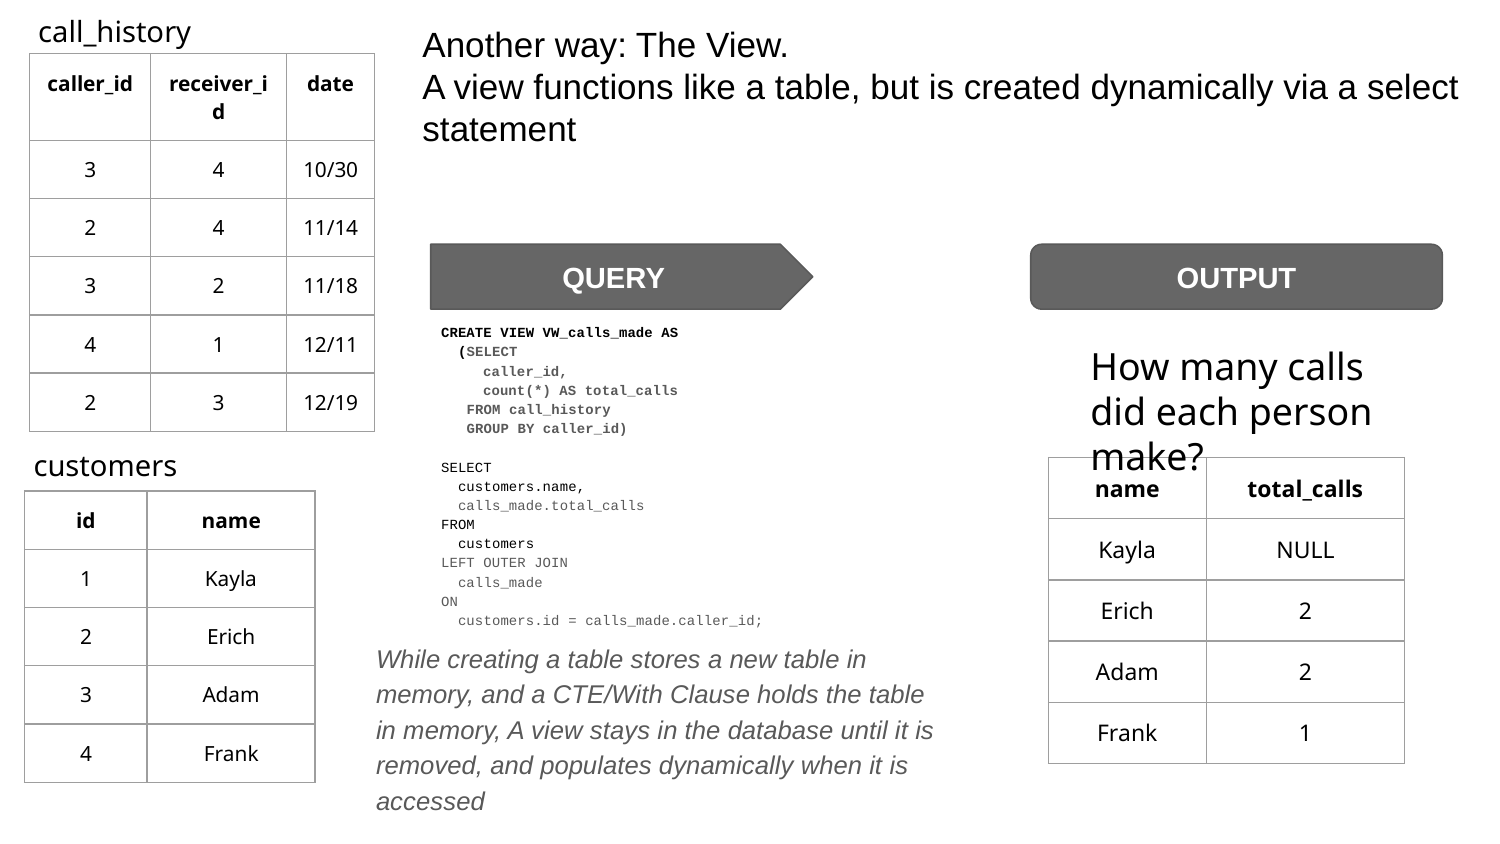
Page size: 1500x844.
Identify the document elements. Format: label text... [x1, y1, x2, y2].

table_cell 3 [30, 141, 150, 198]
text_box customers [18, 432, 255, 498]
title Another way: The View. A view functions like a table, but is created dynamically via a select statement [407, 7, 1481, 164]
table_cell Frank [1049, 703, 1206, 763]
text_box How many calls did each person make? [1075, 327, 1421, 430]
table_cell 3 [151, 374, 286, 431]
table_cell 11/14 [287, 199, 374, 256]
text_box call_history [23, 0, 259, 63]
table_cell Erich [1049, 581, 1206, 640]
text_box OUTPUT [1030, 244, 1443, 310]
table_header id [25, 498, 146, 549]
table_header date [287, 54, 374, 140]
text_box QUERY [430, 244, 813, 310]
table_cell 2 [30, 199, 150, 256]
table_header name [1049, 458, 1206, 518]
table_cell 12/19 [287, 374, 374, 431]
table_cell Adam [148, 666, 314, 723]
table_cell Adam [1049, 642, 1206, 702]
table_cell 2 [25, 608, 146, 665]
list While creating a table stores a new table in memory, and a CTE/With Clause holds the table in memory, A view stays in the database until it is removed, and populates dynamically when it is accessed [360, 623, 964, 832]
table_cell NULL [1207, 519, 1404, 579]
table_cell 4 [151, 199, 286, 256]
table_cell 12/11 [287, 316, 374, 372]
table_cell Frank [148, 725, 314, 782]
table_cell 3 [30, 257, 150, 314]
table_header name [148, 492, 314, 549]
table_cell 1 [1207, 703, 1404, 763]
table_cell 3 [25, 666, 146, 723]
table_header name [1130, 460, 1140, 468]
table_cell 10/30 [287, 141, 374, 198]
table_cell 11/18 [287, 257, 374, 314]
table_header total_calls [1207, 458, 1404, 518]
list CREATE VIEW VW_calls_made AS (SELECT caller_id, count(*) AS total_calls FROM call_history GROUP BY caller_id) SELECT customers.name, calls_made.total_calls FROM customers LEFT OUTER JOIN calls_made ON customers.id = calls_made.caller_id; [426, 306, 1089, 644]
table_cell 2 [30, 374, 150, 431]
table_header receiver_id [151, 54, 286, 140]
table_cell Erich [148, 608, 314, 665]
table_cell 4 [30, 316, 150, 372]
table_cell 4 [25, 725, 146, 782]
table_cell Kayla [148, 550, 314, 607]
table_cell 1 [151, 316, 286, 372]
table_cell 2 [1207, 642, 1404, 702]
table_cell 2 [1207, 581, 1404, 640]
table_header caller_id [30, 63, 150, 140]
table_cell 2 [151, 257, 286, 314]
table_cell 1 [25, 550, 146, 607]
table_cell Kayla [1049, 519, 1206, 579]
table_cell 4 [151, 141, 286, 198]
